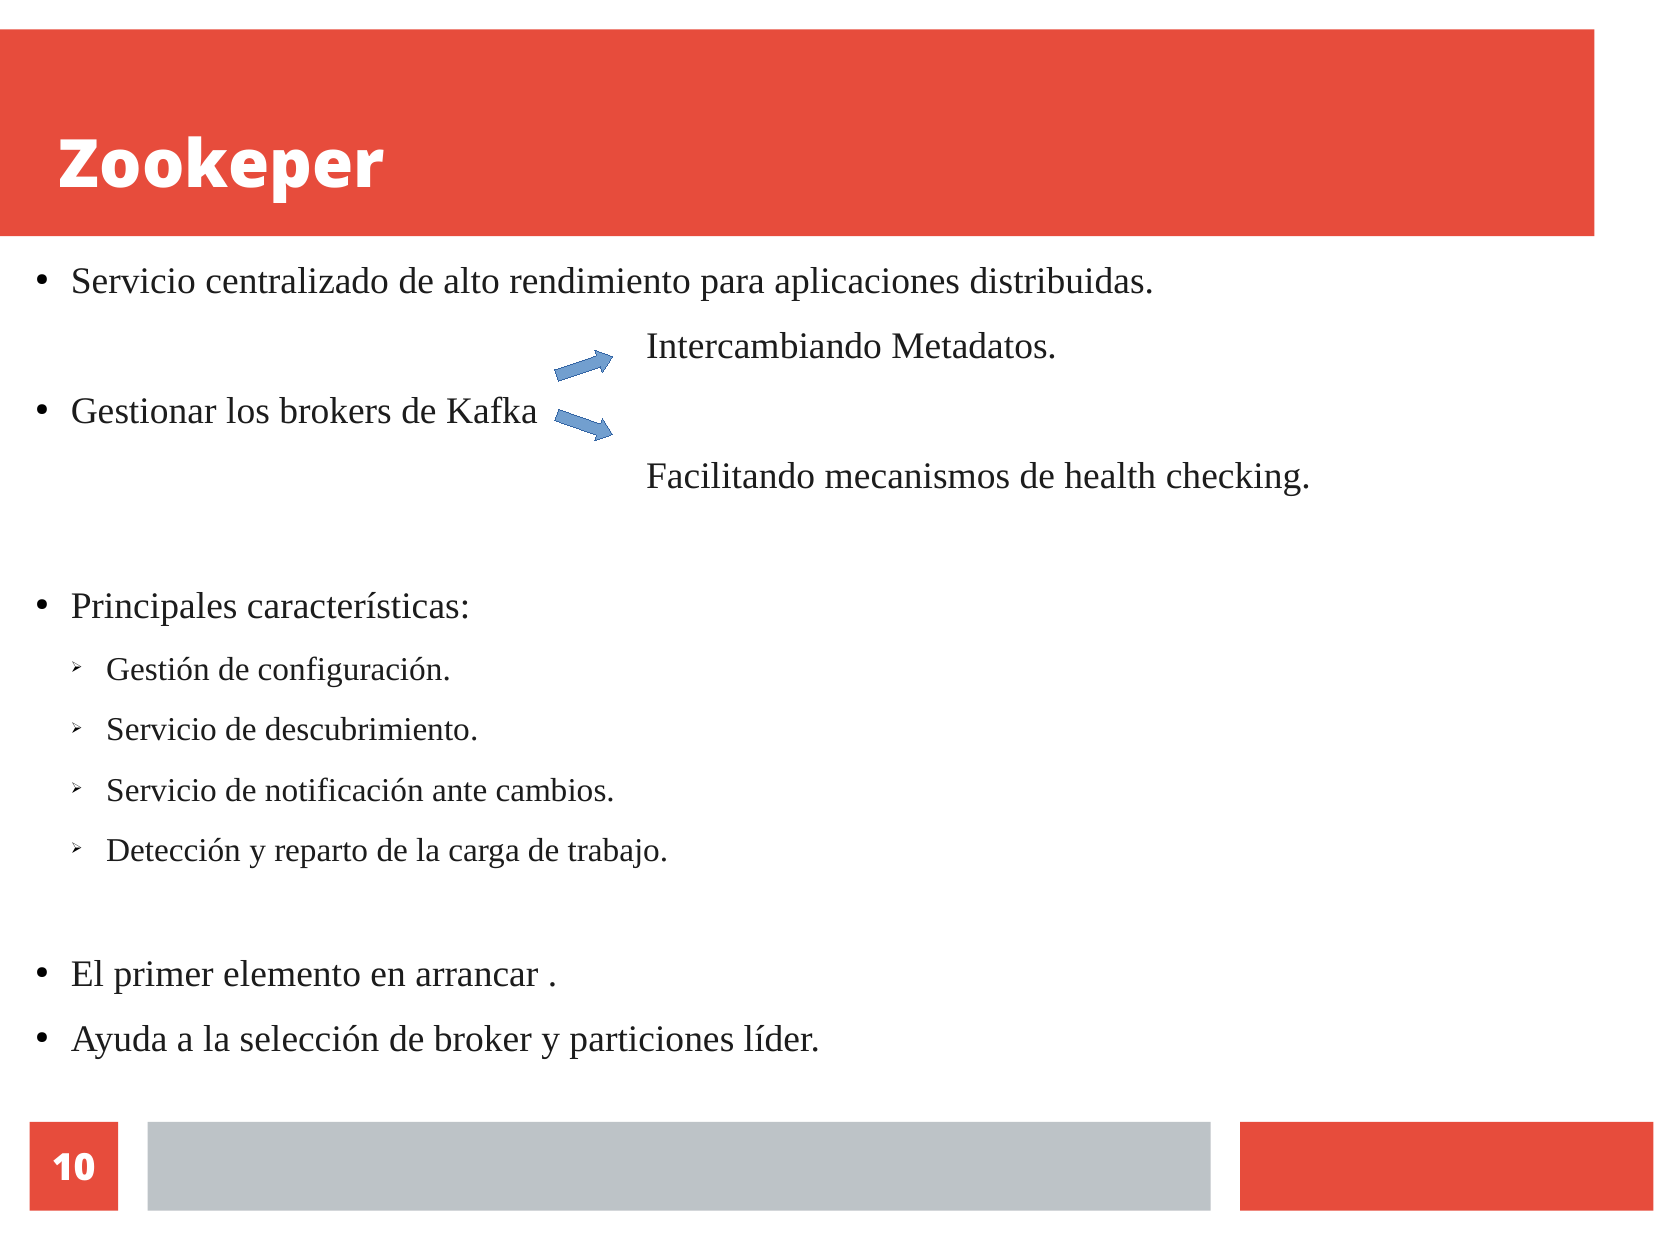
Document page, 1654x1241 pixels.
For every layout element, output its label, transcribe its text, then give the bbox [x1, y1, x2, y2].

title Zookeper [58, 58, 1595, 207]
list Servicio centralizado de alto rendimiento para aplicaciones distribuidas. Intercambiando Metadatos. Gestionar los brokers de Kafka Facilitando mecanismos de health checking. Principales características: Gestión de configuración. Servicio de descubrimiento. Servicio de notificación ante cambios. Detección y reparto de la carga de trabajo. El primer elemento en arrancar . Ayuda a la selección de broker y particiones líder. [35, 259, 1583, 1093]
text_box [554, 409, 613, 441]
text_box [554, 350, 613, 382]
